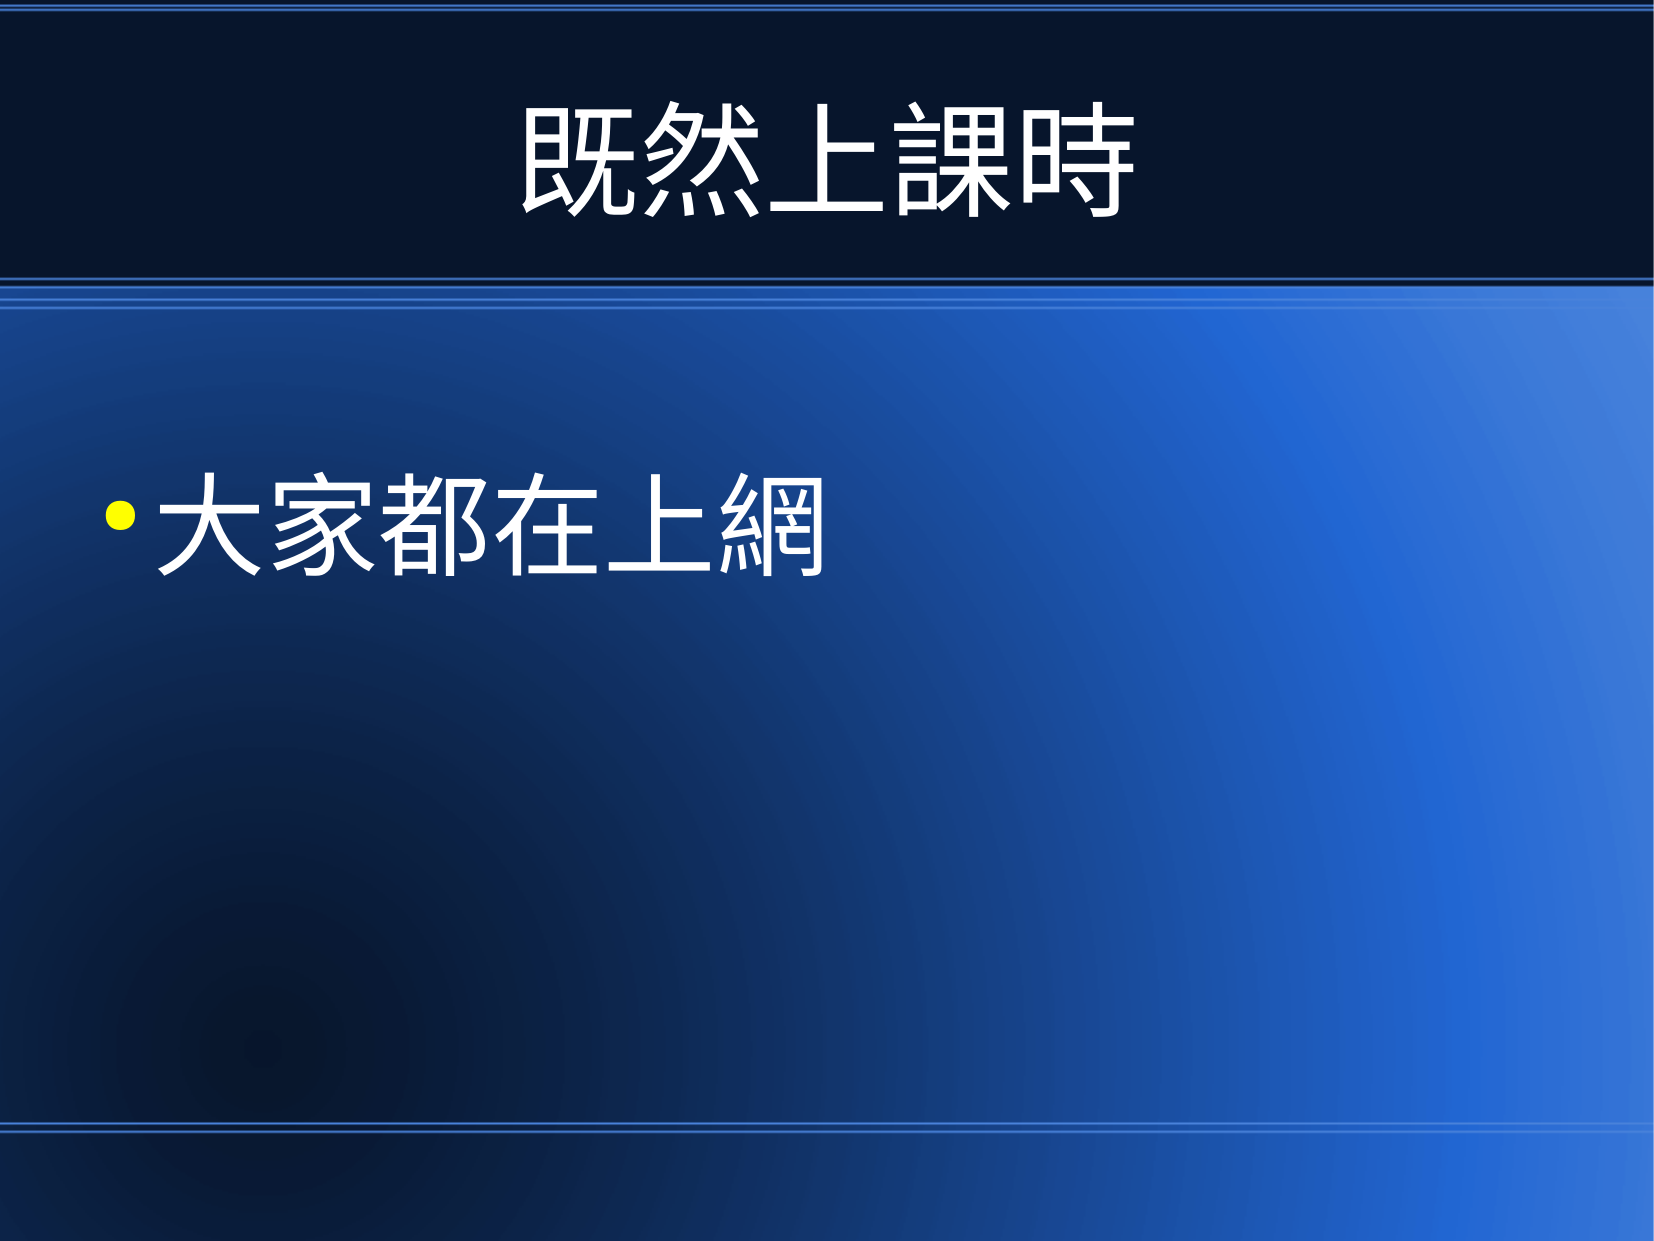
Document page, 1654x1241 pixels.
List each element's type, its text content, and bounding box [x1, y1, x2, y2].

picture [0, 0, 1654, 1241]
title 既然上課時 [82, 49, 1571, 257]
list 大家都在上網 [82, 355, 1571, 1241]
